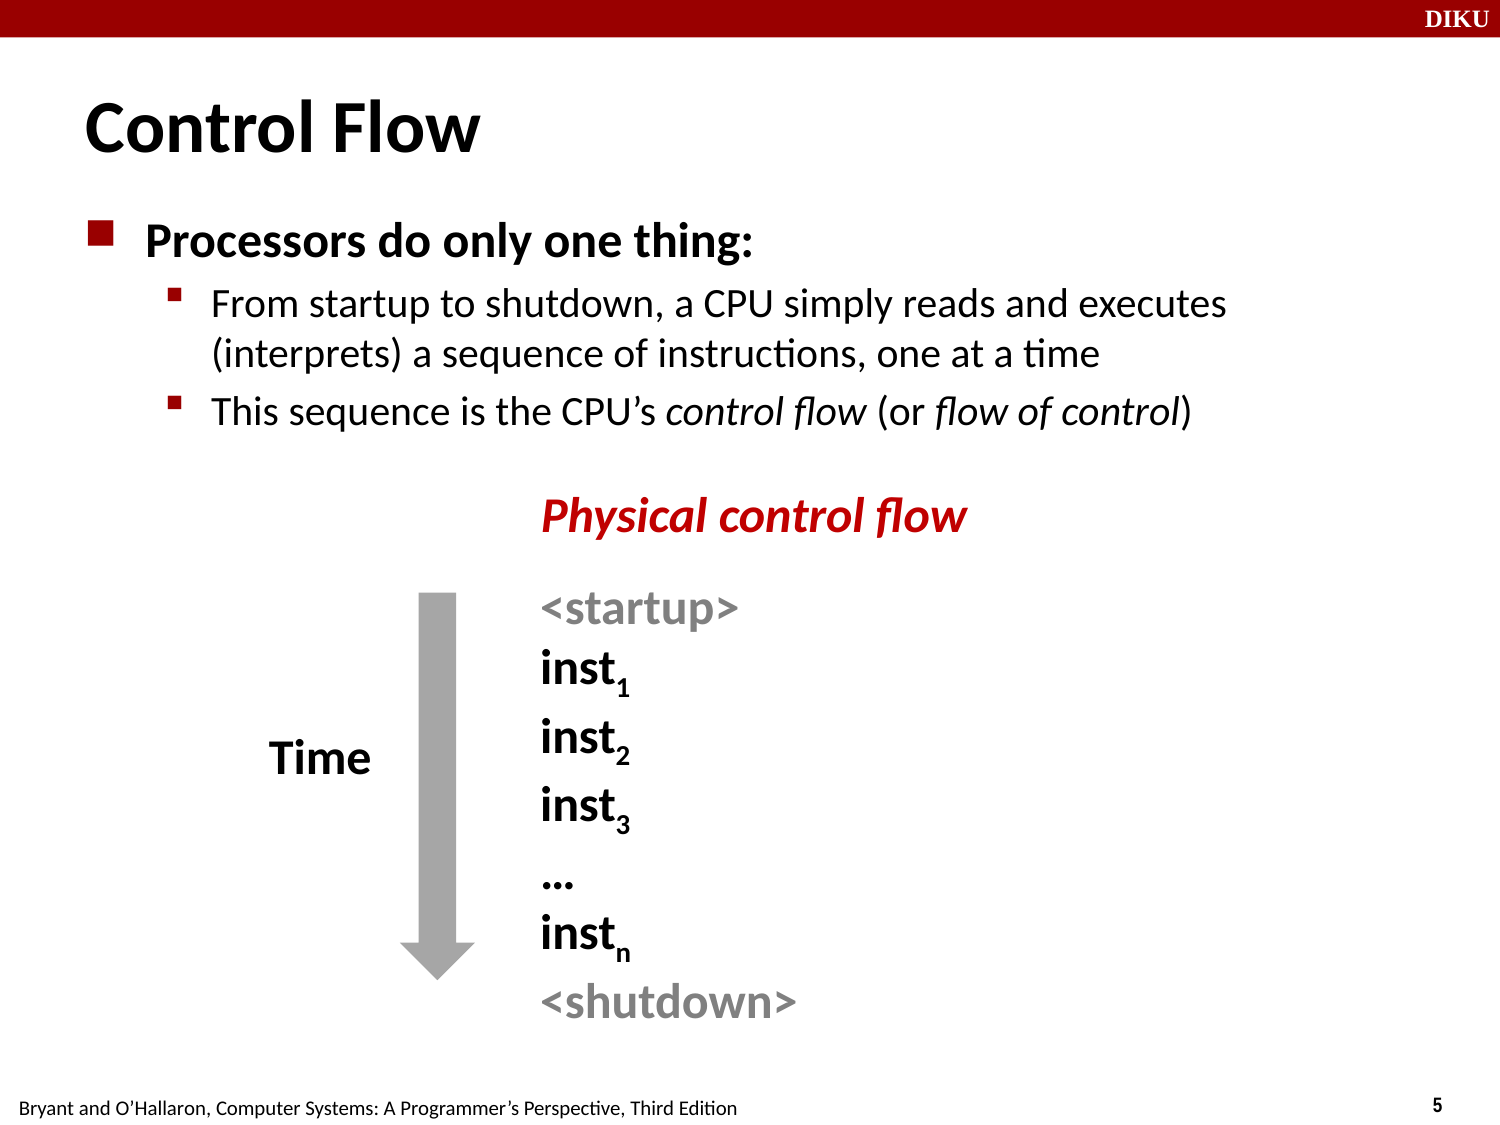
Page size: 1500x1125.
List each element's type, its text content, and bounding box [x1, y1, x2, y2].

text_box Physical control flow [526, 474, 983, 550]
list Processors do only one thing: From startup to shutdown, a CPU simply reads and executes (interprets) a sequence of instructions, one at a time This sequence is the CPU’s control flow (or flow of control) [74, 200, 1435, 486]
text_box Time [253, 716, 387, 792]
text_box <startup> inst1 inst2 inst3 … instn <shutdown> [525, 567, 813, 1036]
text_box [399, 592, 475, 981]
title Control Flow [70, 75, 775, 169]
